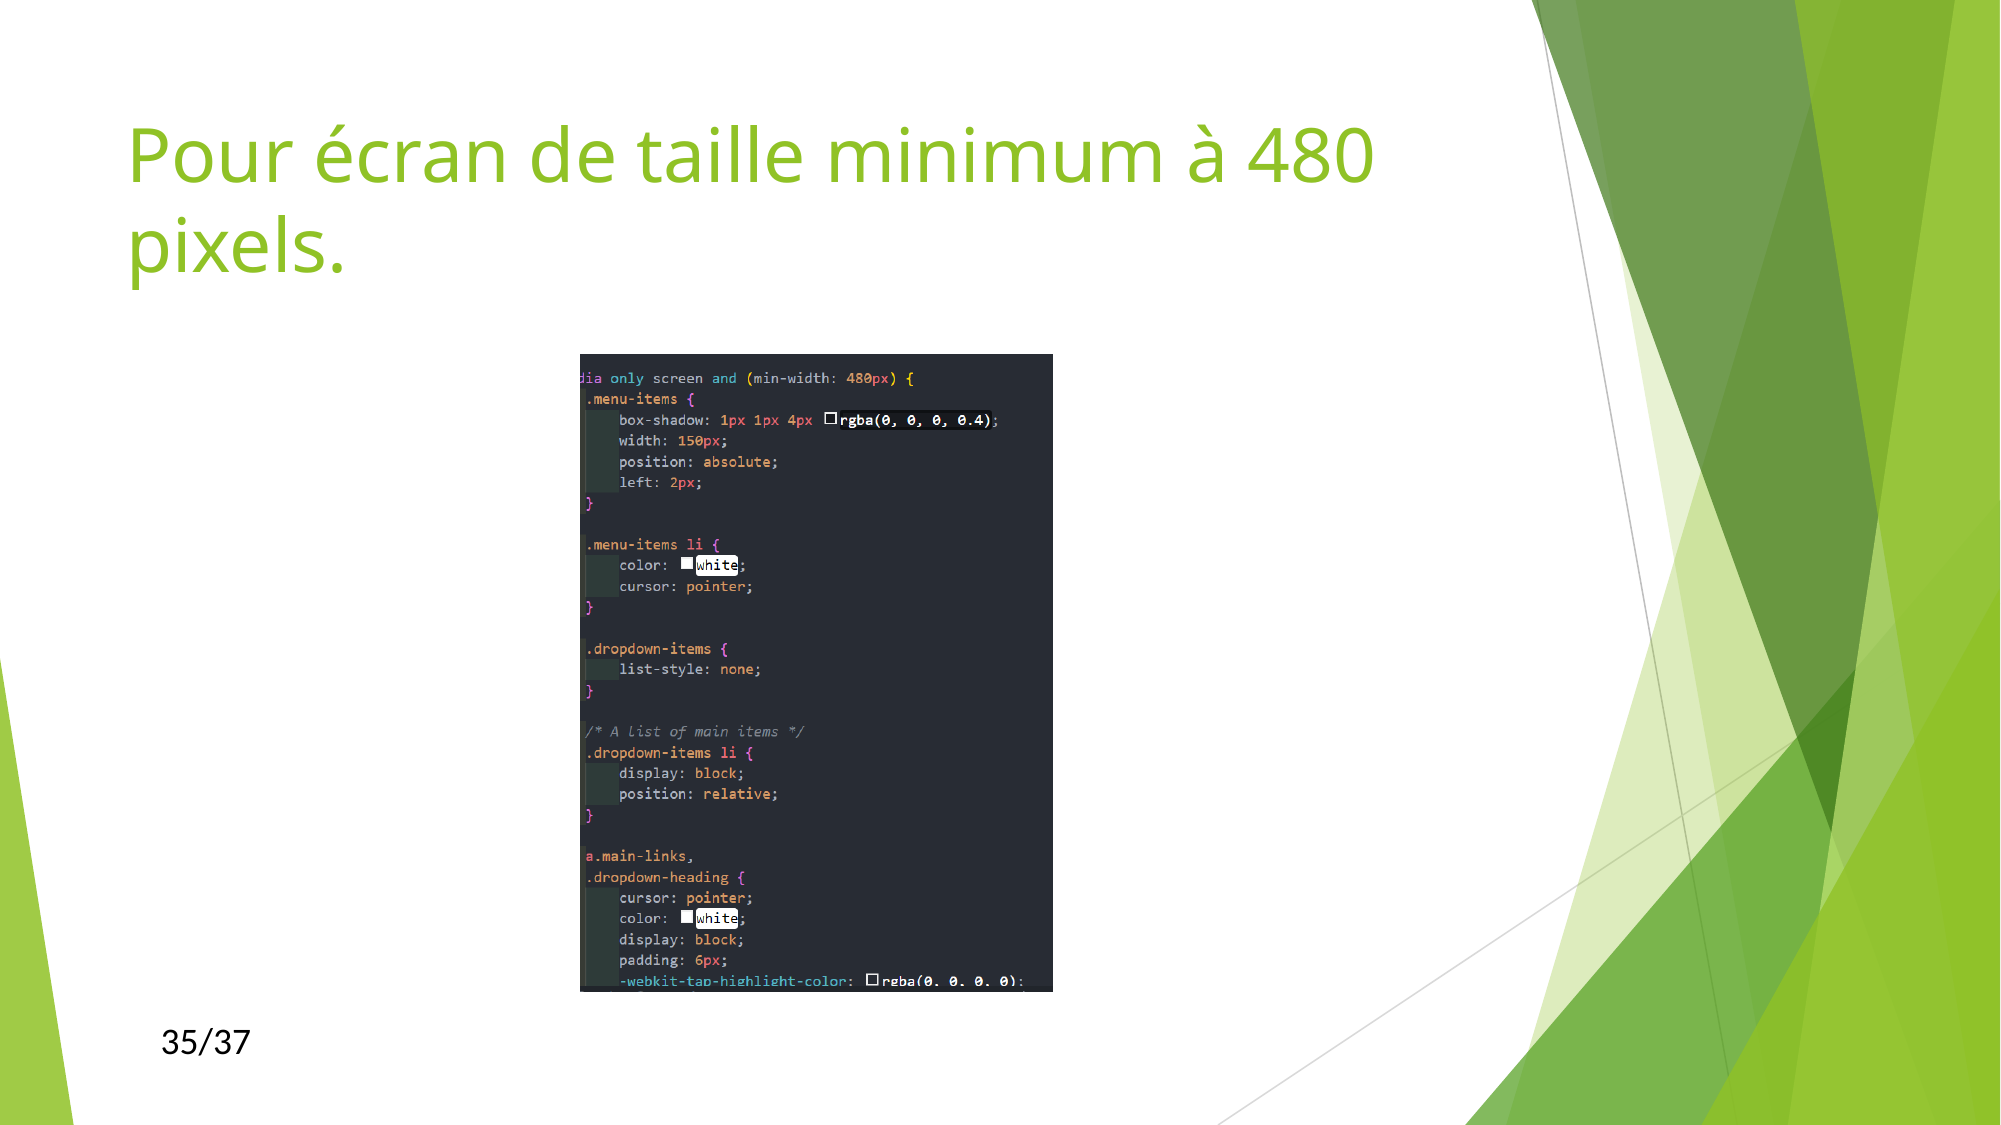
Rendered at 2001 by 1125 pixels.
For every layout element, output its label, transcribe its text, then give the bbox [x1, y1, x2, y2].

title Pour écran de taille minimum à 480 pixels. [111, 99, 1522, 317]
picture [580, 354, 1053, 992]
text_box 35/37 [145, 1009, 350, 1071]
